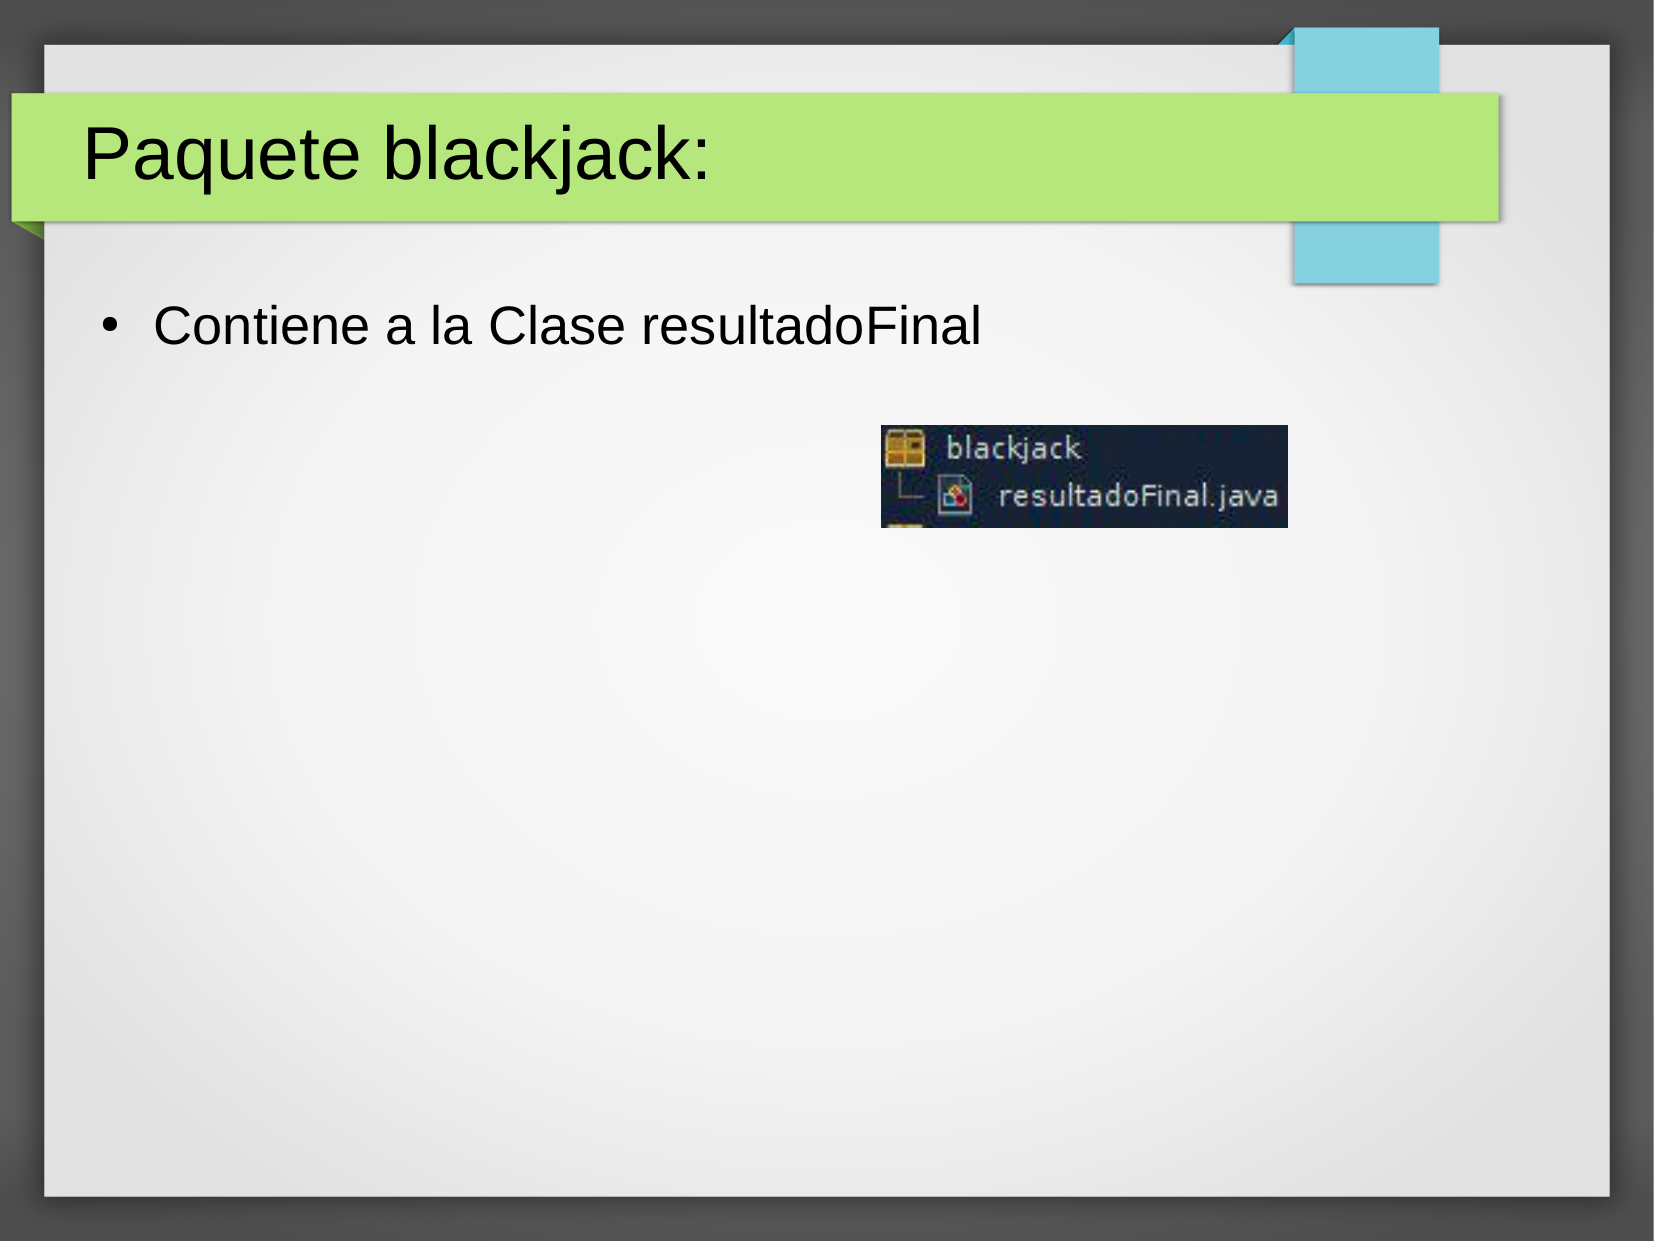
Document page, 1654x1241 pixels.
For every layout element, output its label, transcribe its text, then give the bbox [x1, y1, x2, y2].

title Paquete blackjack: [82, 94, 1264, 213]
list Contiene a la Clase resultadoFinal [82, 295, 1571, 1015]
picture [0, 0, 1654, 1241]
